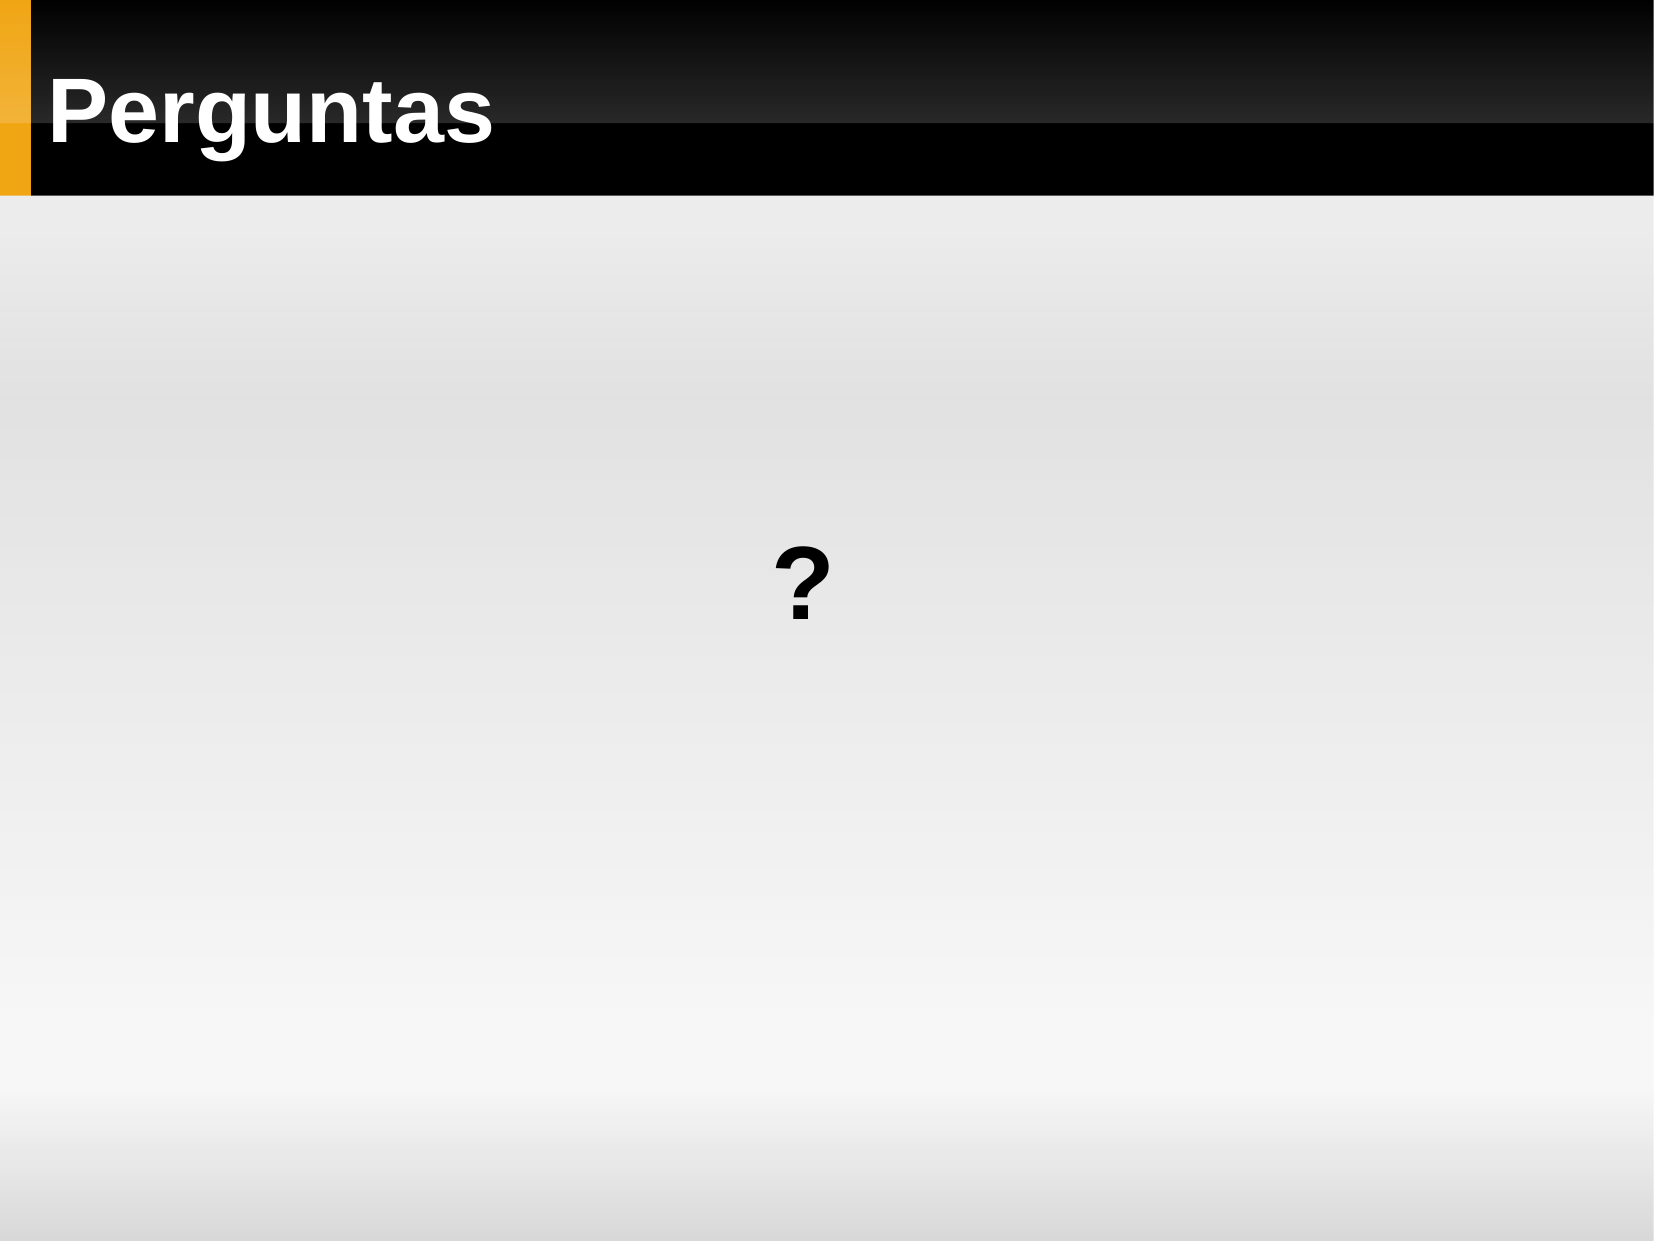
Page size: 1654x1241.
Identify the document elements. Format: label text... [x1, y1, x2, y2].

title Perguntas [47, 14, 1536, 207]
picture [0, 0, 1654, 1241]
title ? [59, 486, 1548, 680]
